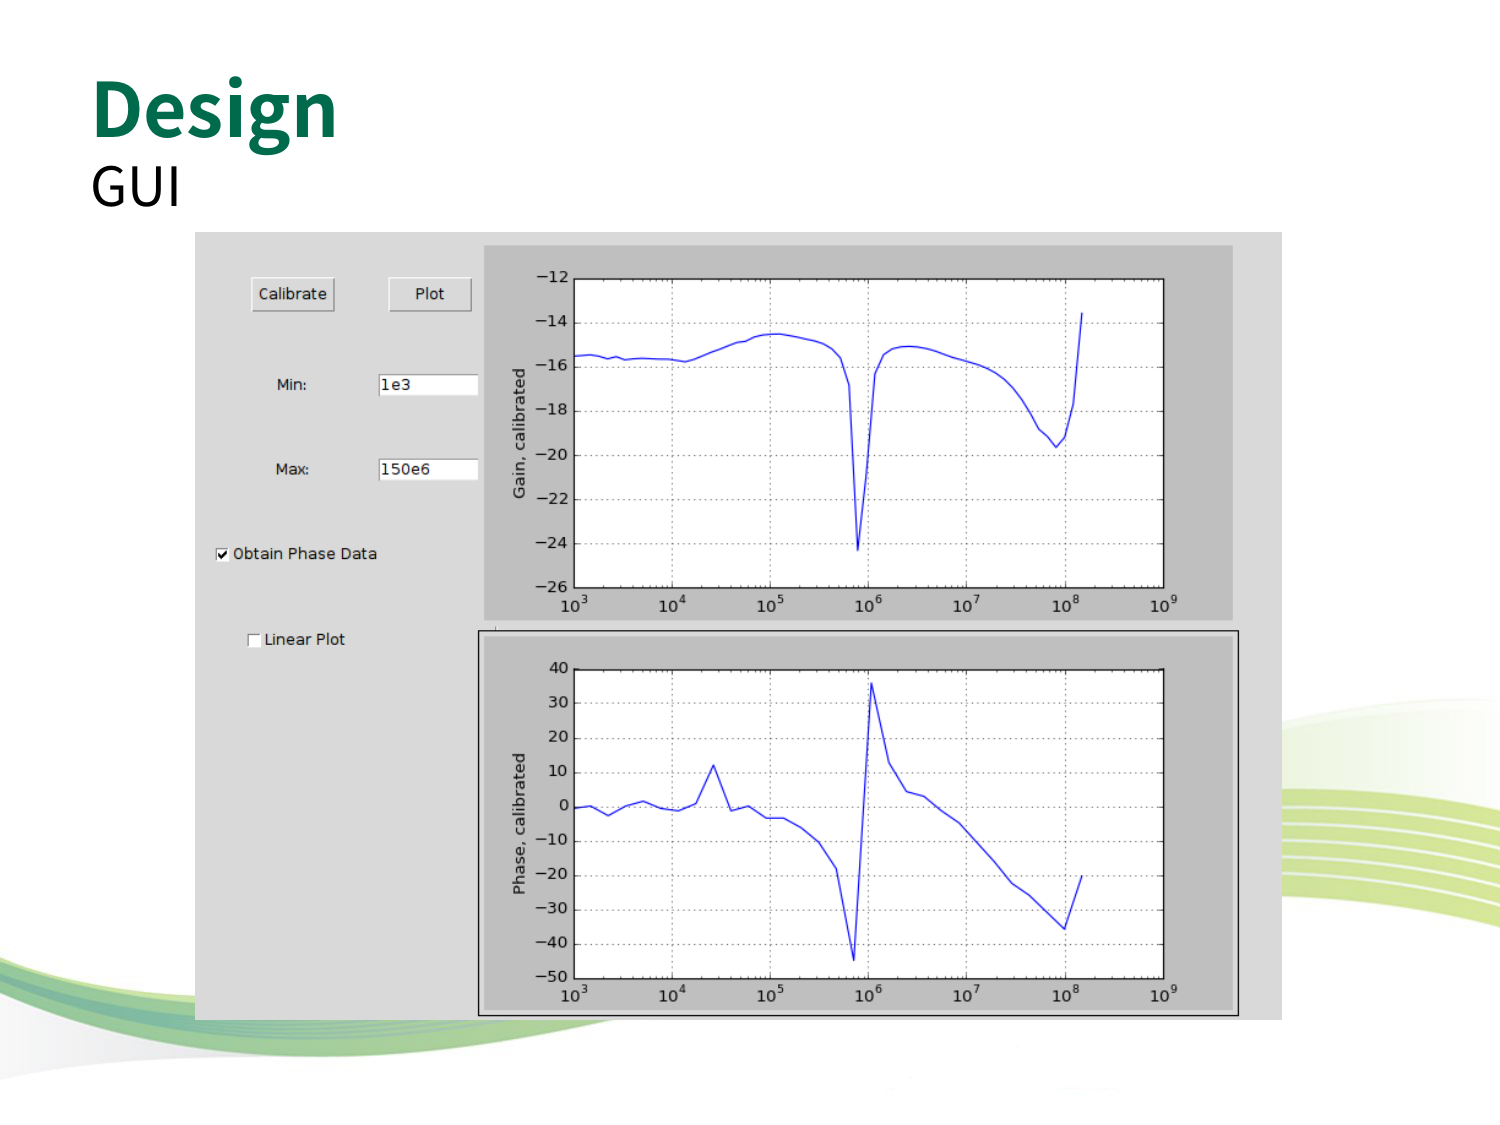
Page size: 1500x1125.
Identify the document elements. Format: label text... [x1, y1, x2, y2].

picture [0, 0, 1500, 1125]
title Design GUI [75, 45, 1426, 233]
